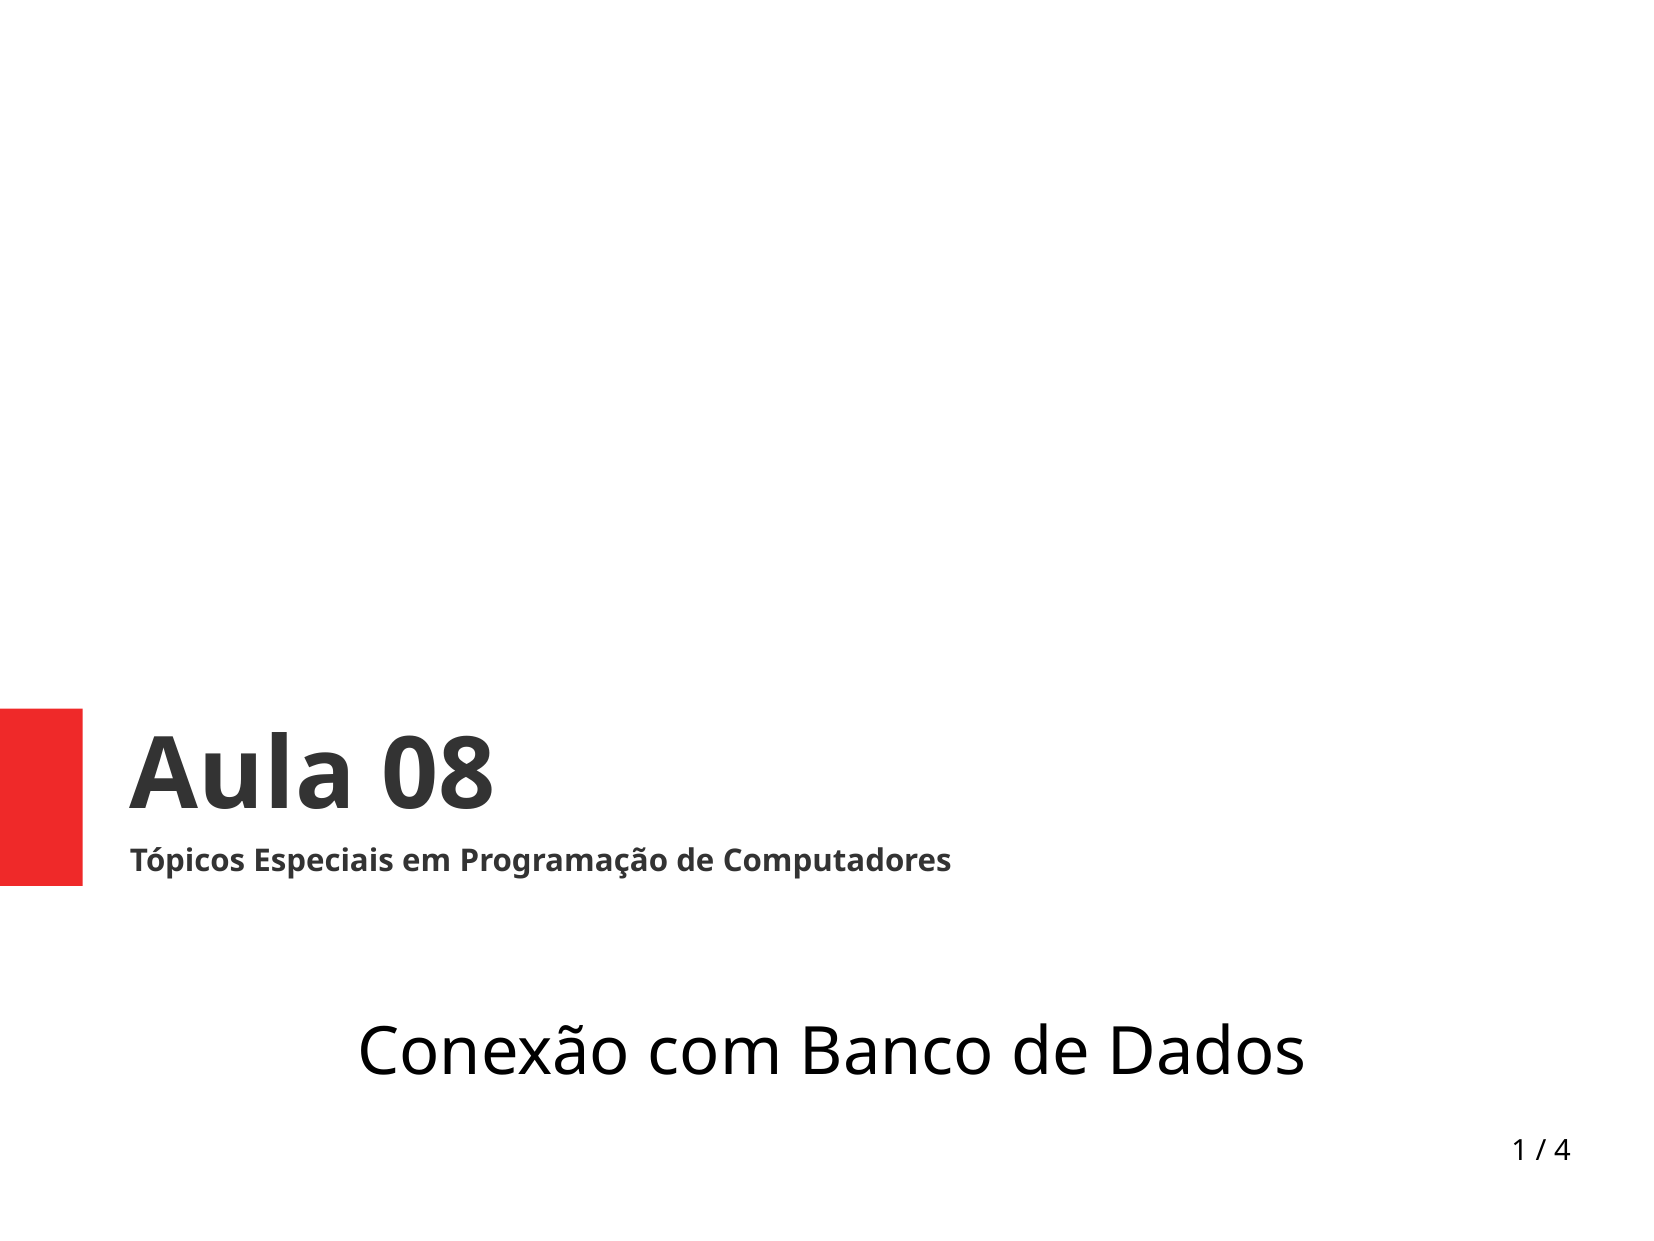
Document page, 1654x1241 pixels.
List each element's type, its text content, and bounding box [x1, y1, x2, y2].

title Aula 08 Tópicos Especiais em Programação de Computadores [129, 655, 1536, 928]
subtitle Conexão com Banco de Dados [129, 968, 1536, 1130]
